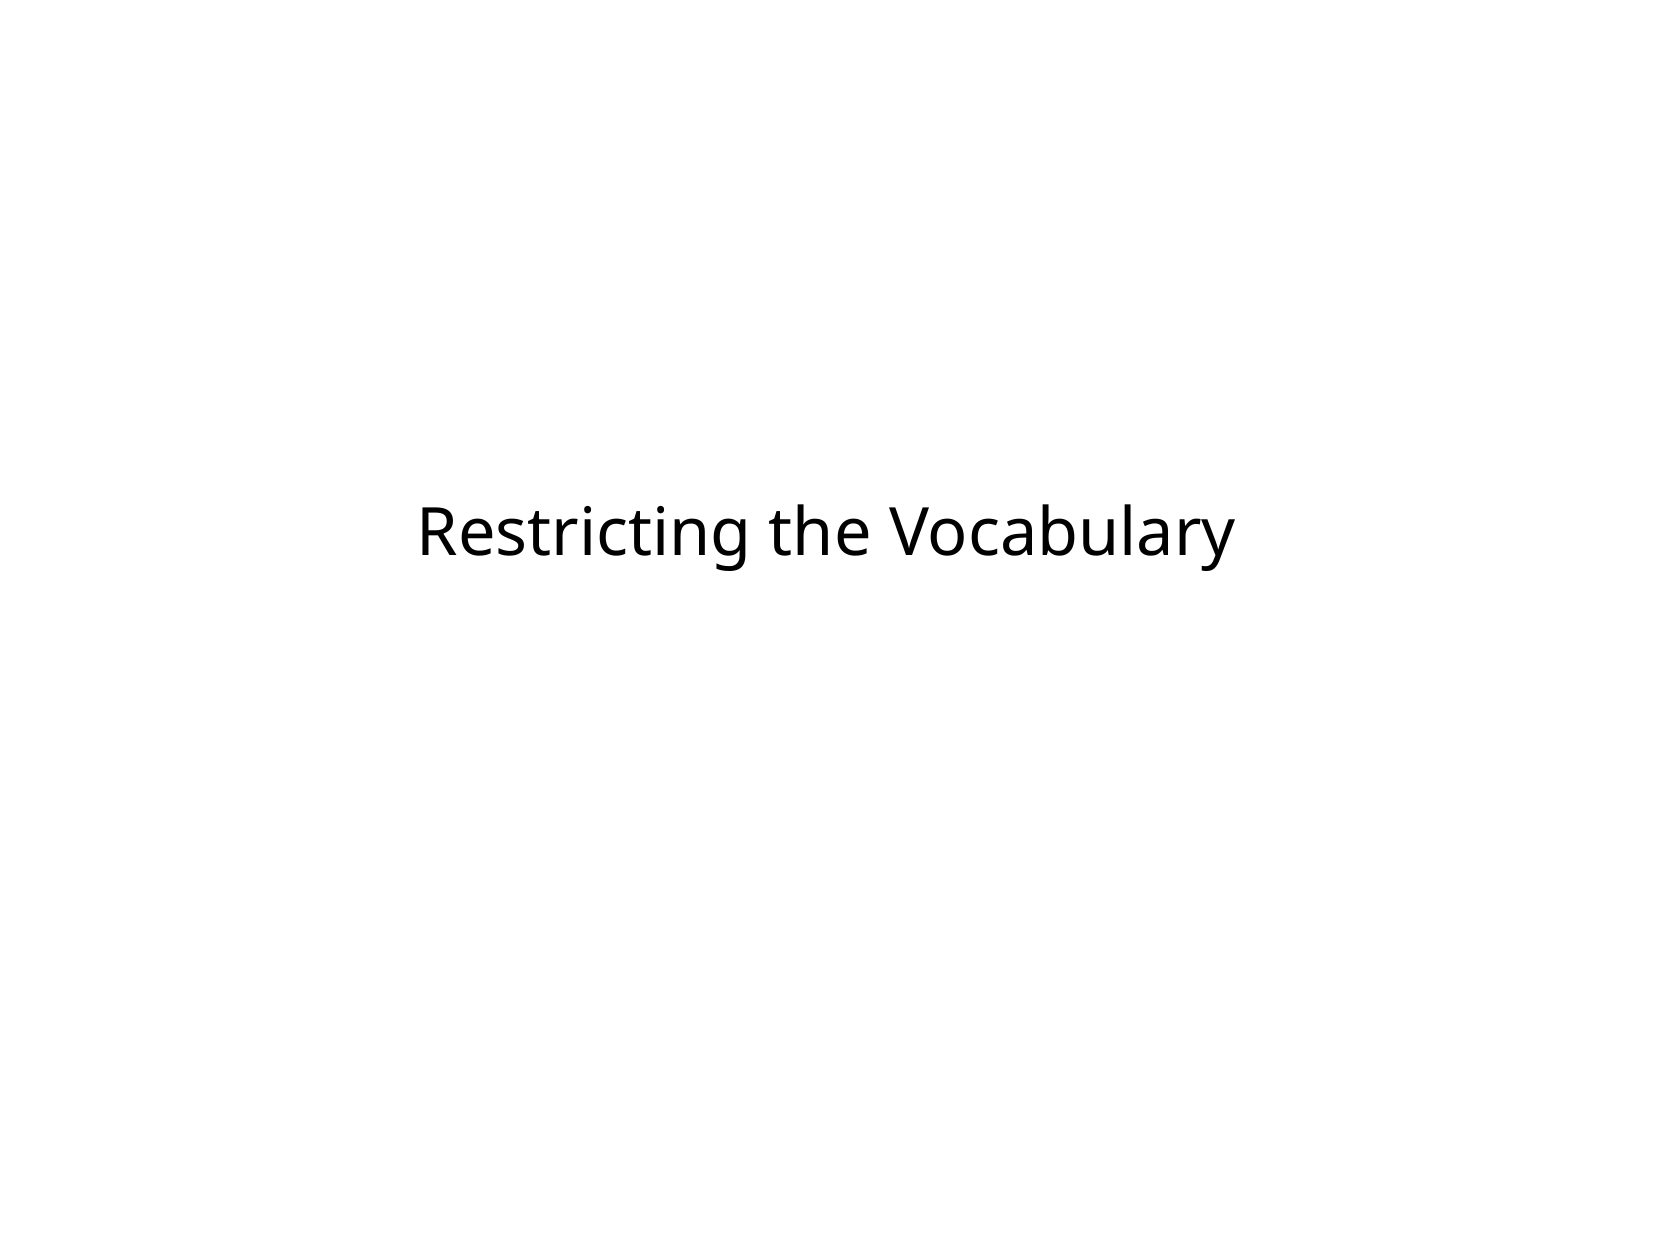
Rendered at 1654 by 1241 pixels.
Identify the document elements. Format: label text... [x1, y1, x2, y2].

subtitle Restricting the Vocabulary [82, 49, 1571, 1010]
